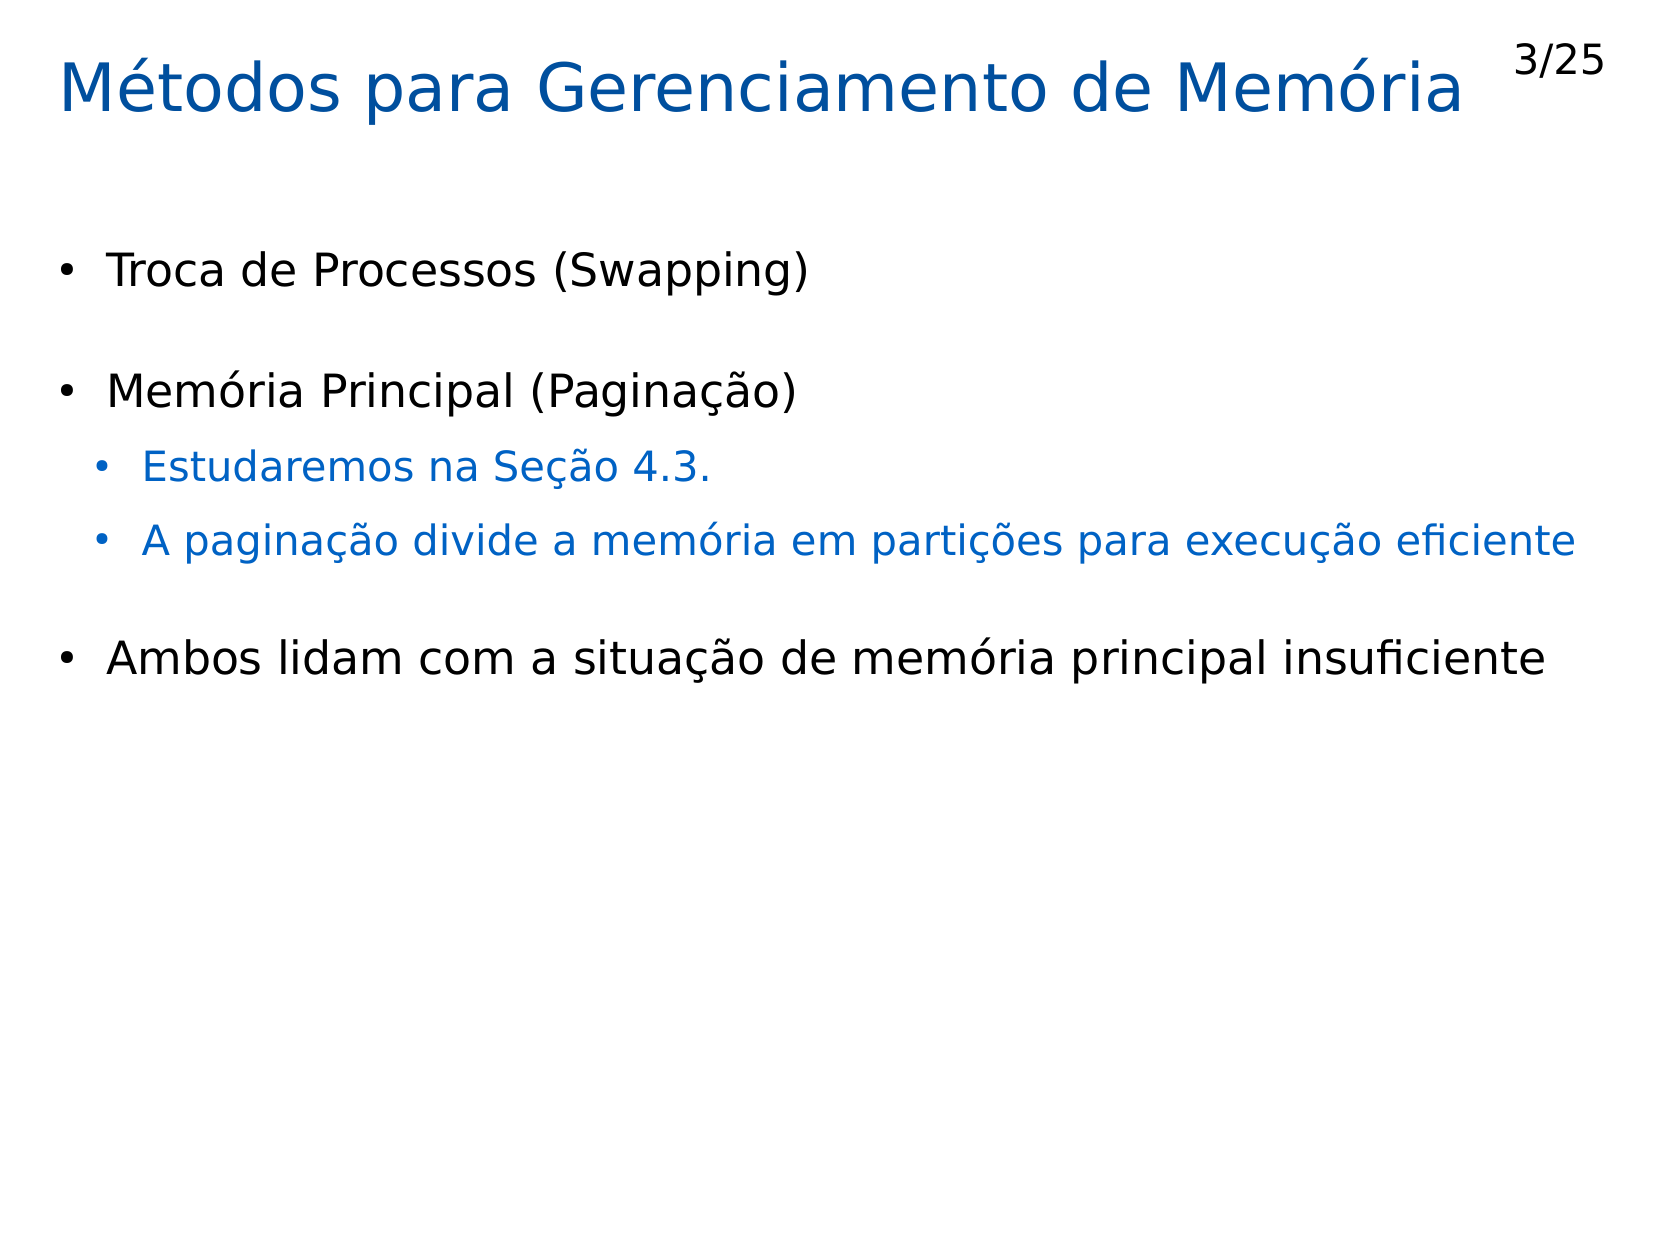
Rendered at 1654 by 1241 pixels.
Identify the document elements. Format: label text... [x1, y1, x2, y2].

list Troca de Processos (Swapping) Memória Principal (Paginação) Estudaremos na Seção 4.3. A paginação divide a memória em partições para execução eficiente Ambos lidam com a situação de memória principal insuficiente [59, 236, 1595, 1211]
title Métodos para Gerenciamento de Memória [59, 29, 1506, 148]
